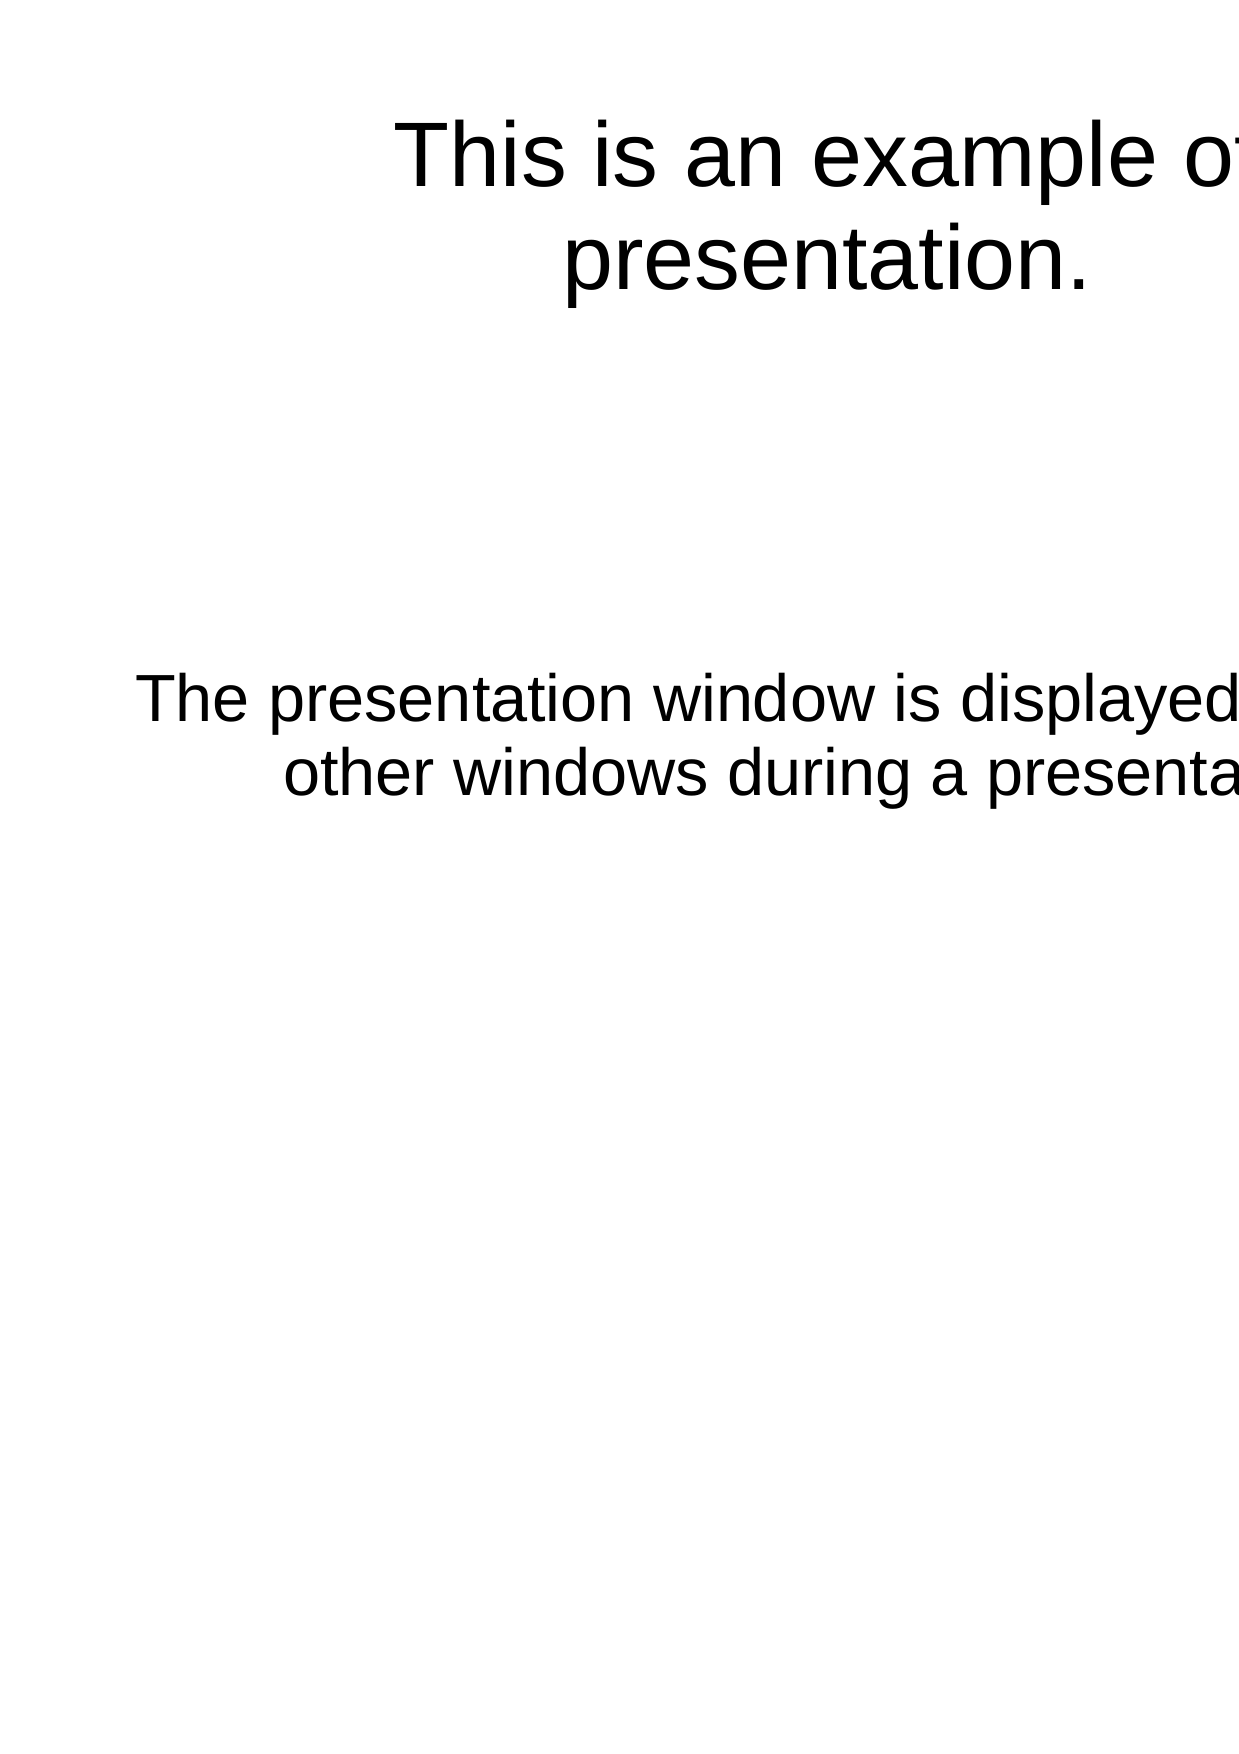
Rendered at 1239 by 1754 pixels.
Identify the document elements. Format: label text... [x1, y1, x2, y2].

subtitle The presentation window is displayed on top of other windows during a presentation. [121, 344, 1239, 1127]
title This is an example of presentation. [121, 102, 1239, 311]
